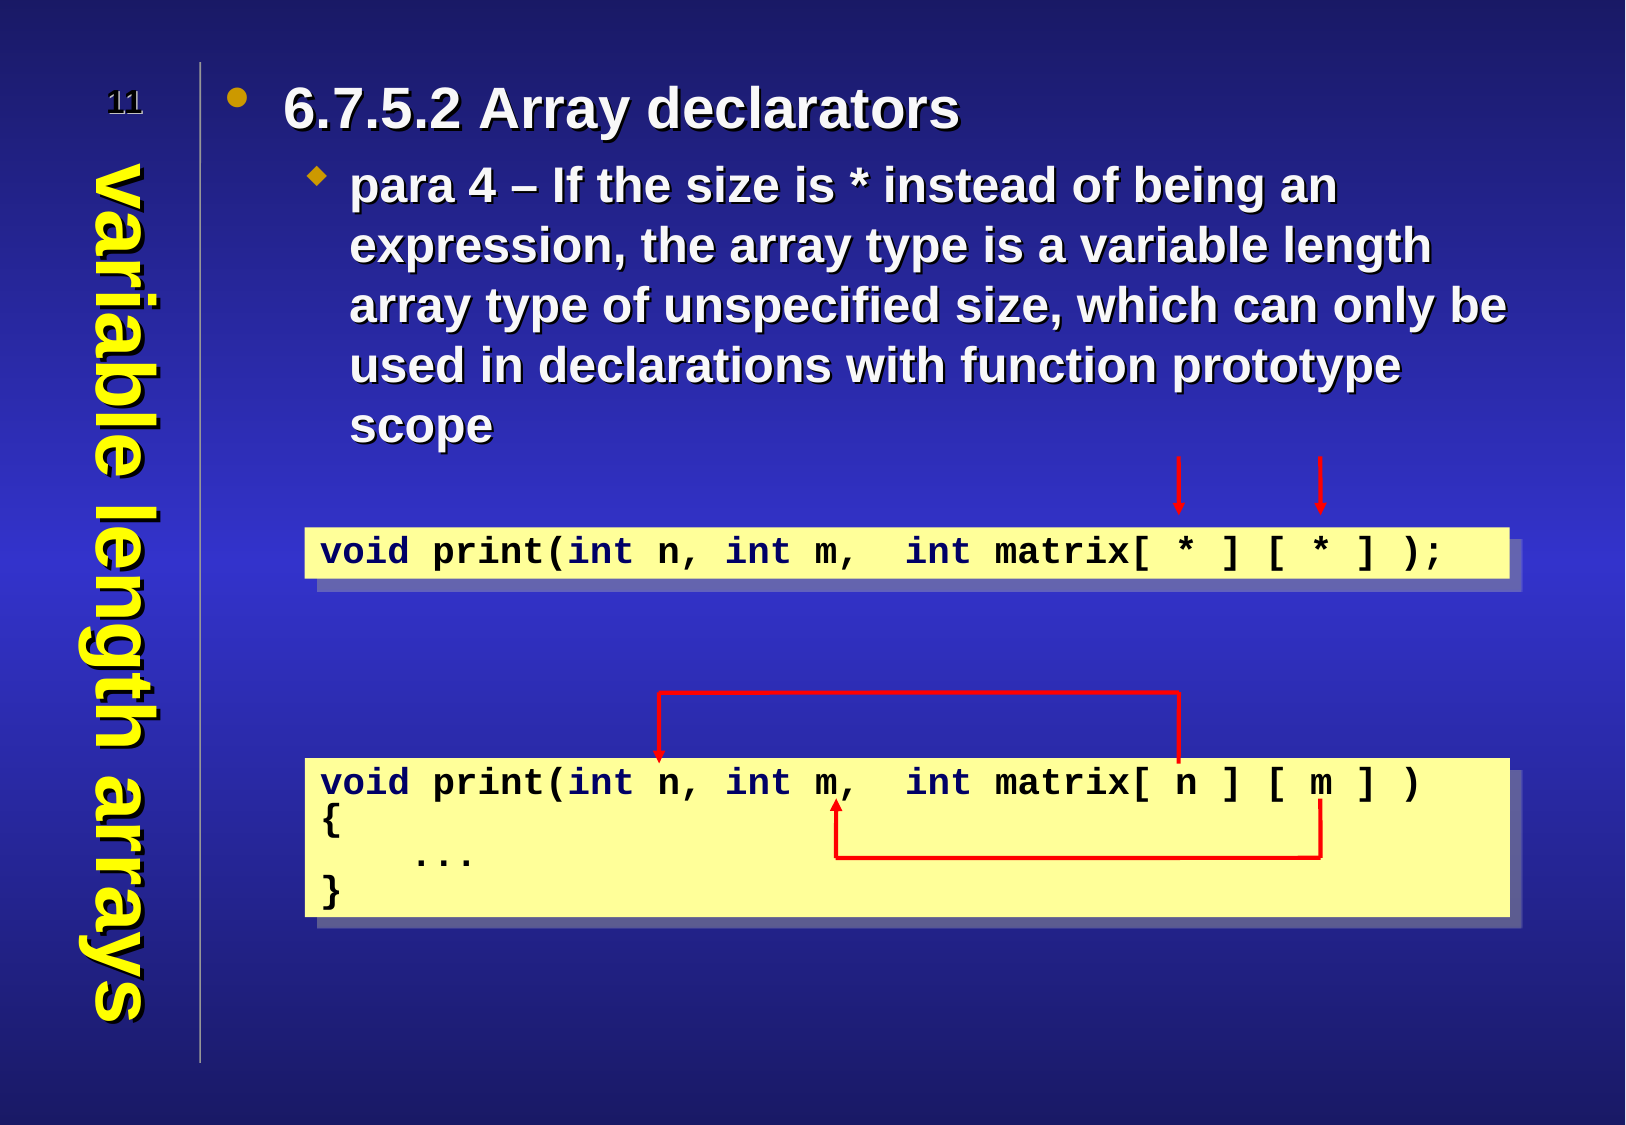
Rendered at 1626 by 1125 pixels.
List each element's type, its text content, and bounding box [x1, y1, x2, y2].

text_box void print(int n, int m, int matrix[ * ] [ * ] ); [304, 527, 1510, 579]
text_box void print(int n, int m, int matrix[ n ] [ m ] ) { ... } [304, 758, 1510, 918]
title variable length arrays [50, 125, 188, 1063]
list 6.7.5.2 Array declarators para 4 – If the size is * instead of being an expression, the array type is a variable length array type of unspecified size, which can only be used in declarations with function prototype scope [212, 62, 1550, 1063]
